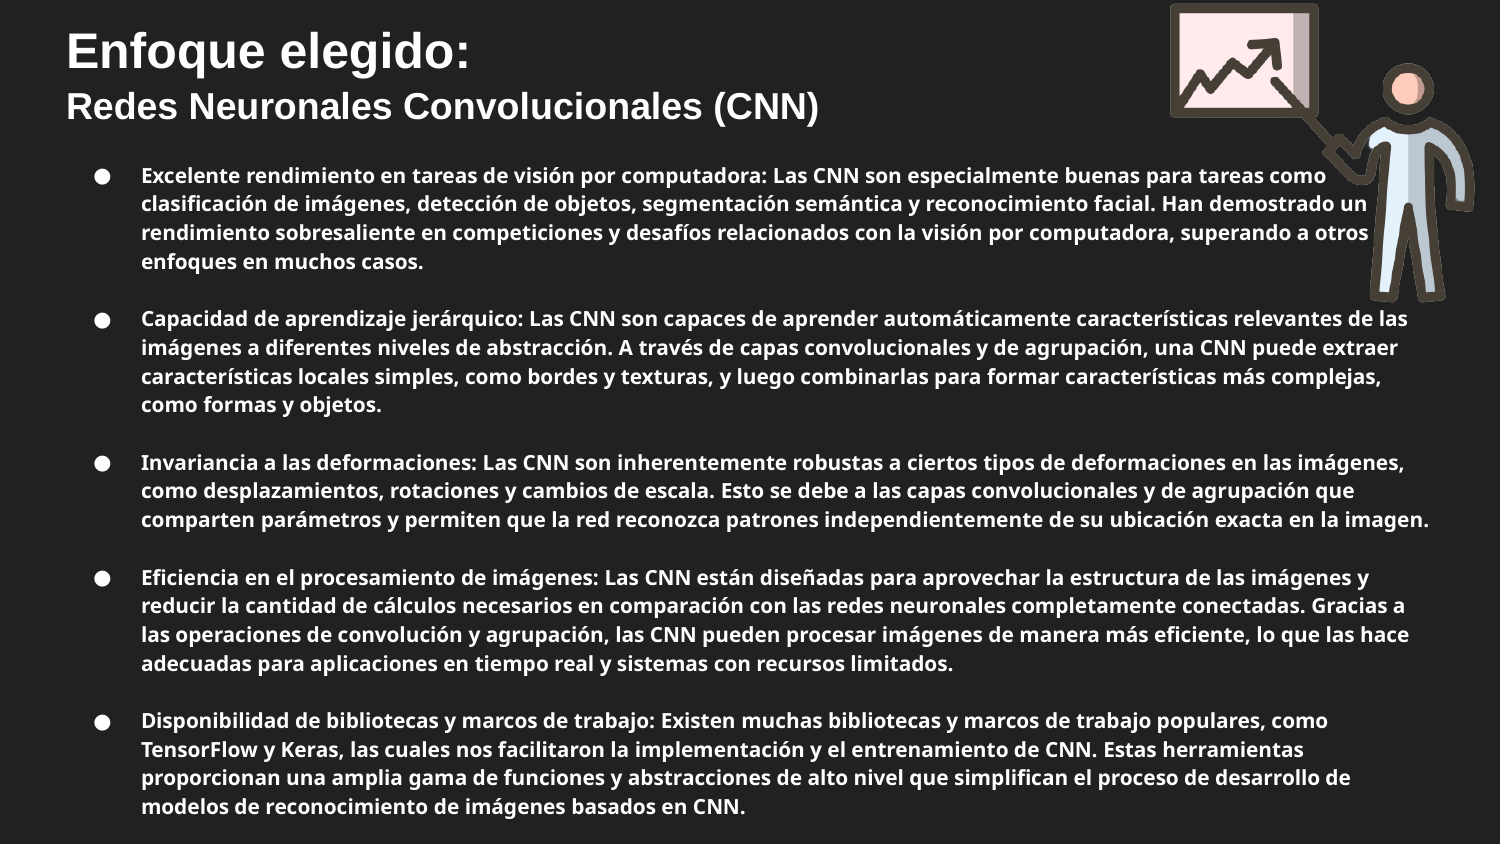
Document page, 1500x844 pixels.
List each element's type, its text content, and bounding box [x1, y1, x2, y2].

text_box Enfoque elegido: Redes Neuronales Convolucionales (CNN) [51, 0, 1119, 143]
picture [1119, 0, 1500, 356]
text_box Excelente rendimiento en tareas de visión por computadora: Las CNN son especialmente buenas para tareas como clasificación de imágenes, detección de objetos, segmentación semántica y reconocimiento facial. Han demostrado un rendimiento sobresaliente en competiciones y desafíos relacionados con la visión por computadora, superando a otros enfoques en muchos casos. Capacidad de aprendizaje jerárquico: Las CNN son capaces de aprender automáticamente características relevantes de las imágenes a diferentes niveles de abstracción. A través de capas convolucionales y de agrupación, una CNN puede extraer características locales simples, como bordes y texturas, y luego combinarlas para formar características más complejas, como formas y objetos. Invariancia a las deformaciones: Las CNN son inherentemente robustas a ciertos tipos de deformaciones en las imágenes, como desplazamientos, rotaciones y cambios de escala. Esto se debe a las capas convolucionales y de agrupación que comparten parámetros y permiten que la red reconozca patrones independientemente de su ubicación exacta en la imagen. Eficiencia en el procesamiento de imágenes: Las CNN están diseñadas para aprovechar la estructura de las imágenes y reducir la cantidad de cálculos necesarios en comparación con las redes neuronales completamente conectadas. Gracias a las operaciones de convolución y agrupación, las CNN pueden procesar imágenes de manera más eficiente, lo que las hace adecuadas para aplicaciones en tiempo real y sistemas con recursos limitados. Disponibilidad de bibliotecas y marcos de trabajo: Existen muchas bibliotecas y marcos de trabajo populares, como TensorFlow y Keras, las cuales nos facilitaron la implementación y el entrenamiento de CNN. Estas herramientas proporcionan una amplia gama de funciones y abstracciones de alto nivel que simplifican el proceso de desarrollo de modelos de reconocimiento de imágenes basados en CNN. [51, 143, 1449, 844]
